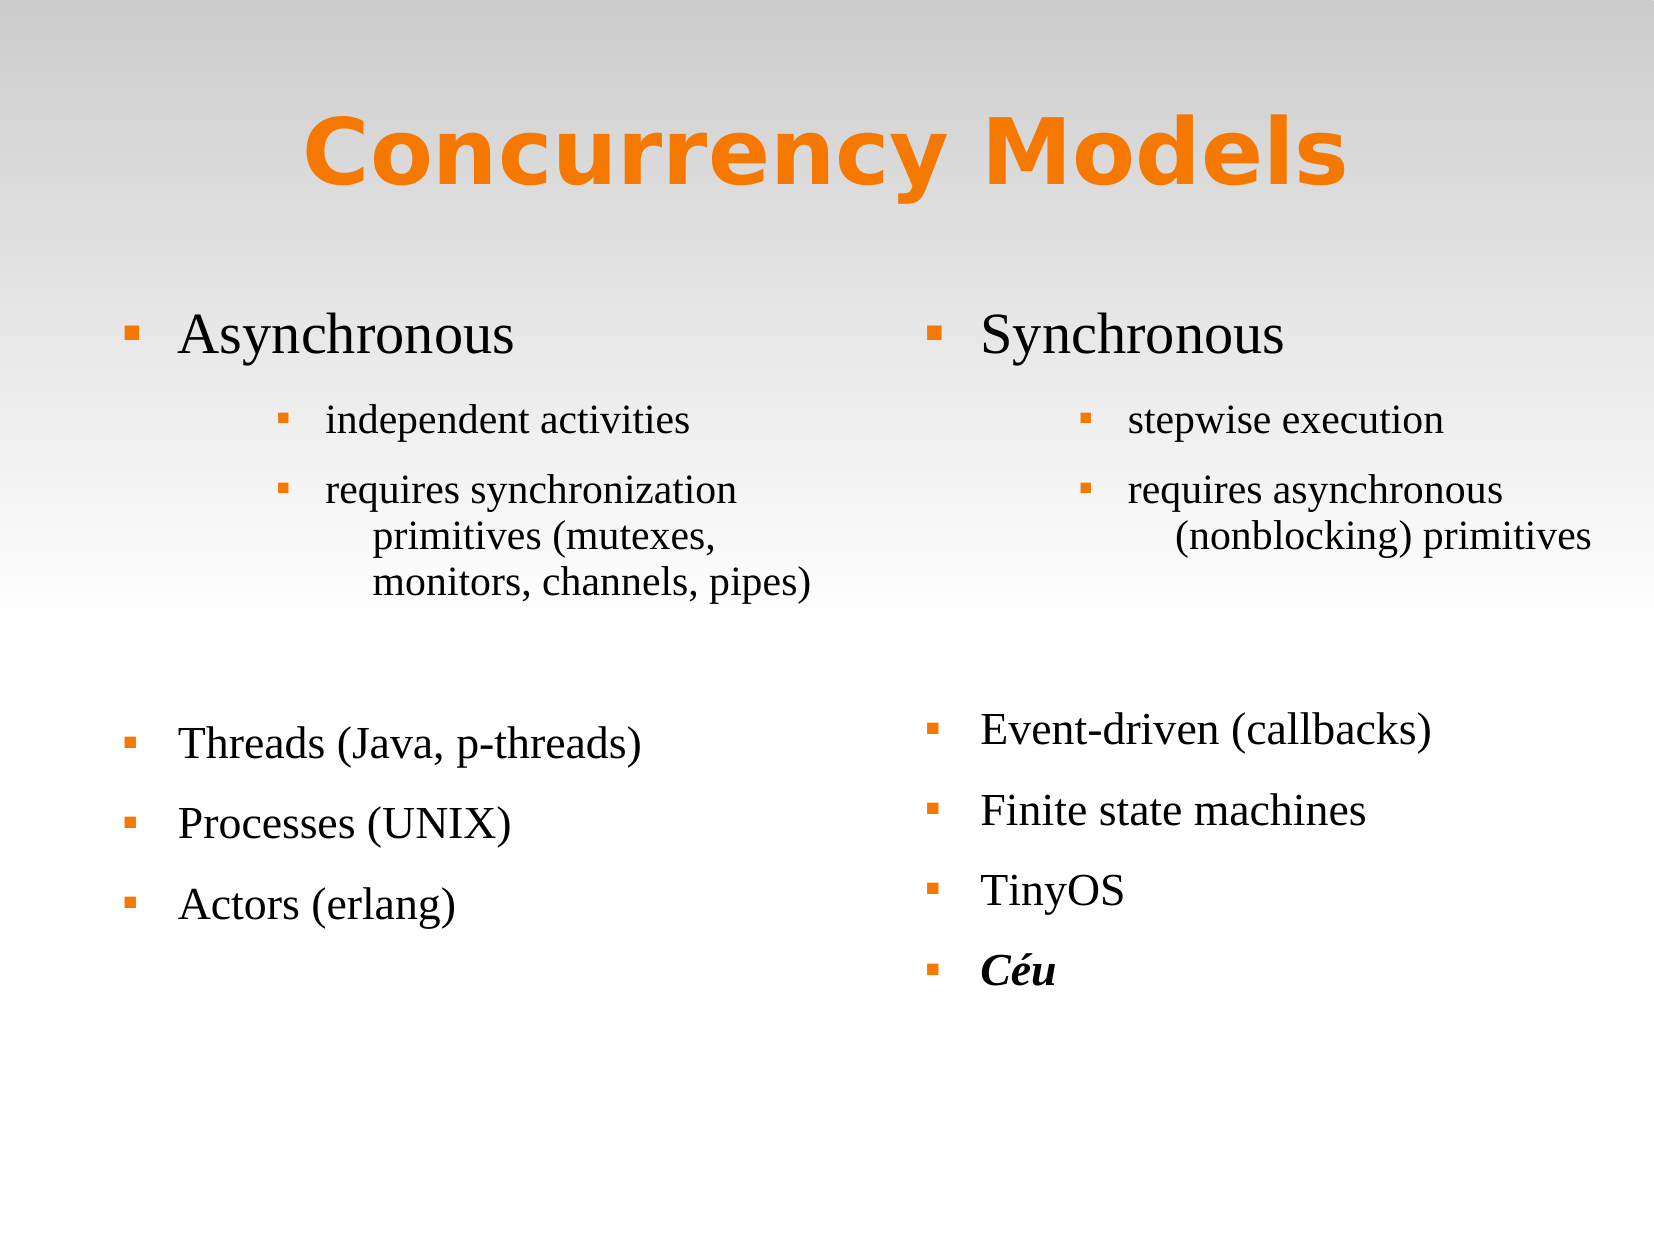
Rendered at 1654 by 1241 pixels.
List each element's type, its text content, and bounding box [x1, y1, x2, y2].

title Concurrency Models [82, 49, 1571, 257]
list Asynchronous independent activities requires synchronization primitives (mutexes, monitors, channels, pipes) Threads (Java, p-threads) Processes (UNIX) Actors (erlang) [89, 302, 816, 1121]
list Synchronous stepwise execution requires asynchronous (nonblocking) primitives Event-driven (callbacks) Finite state machines TinyOS Céu [891, 302, 1618, 1121]
